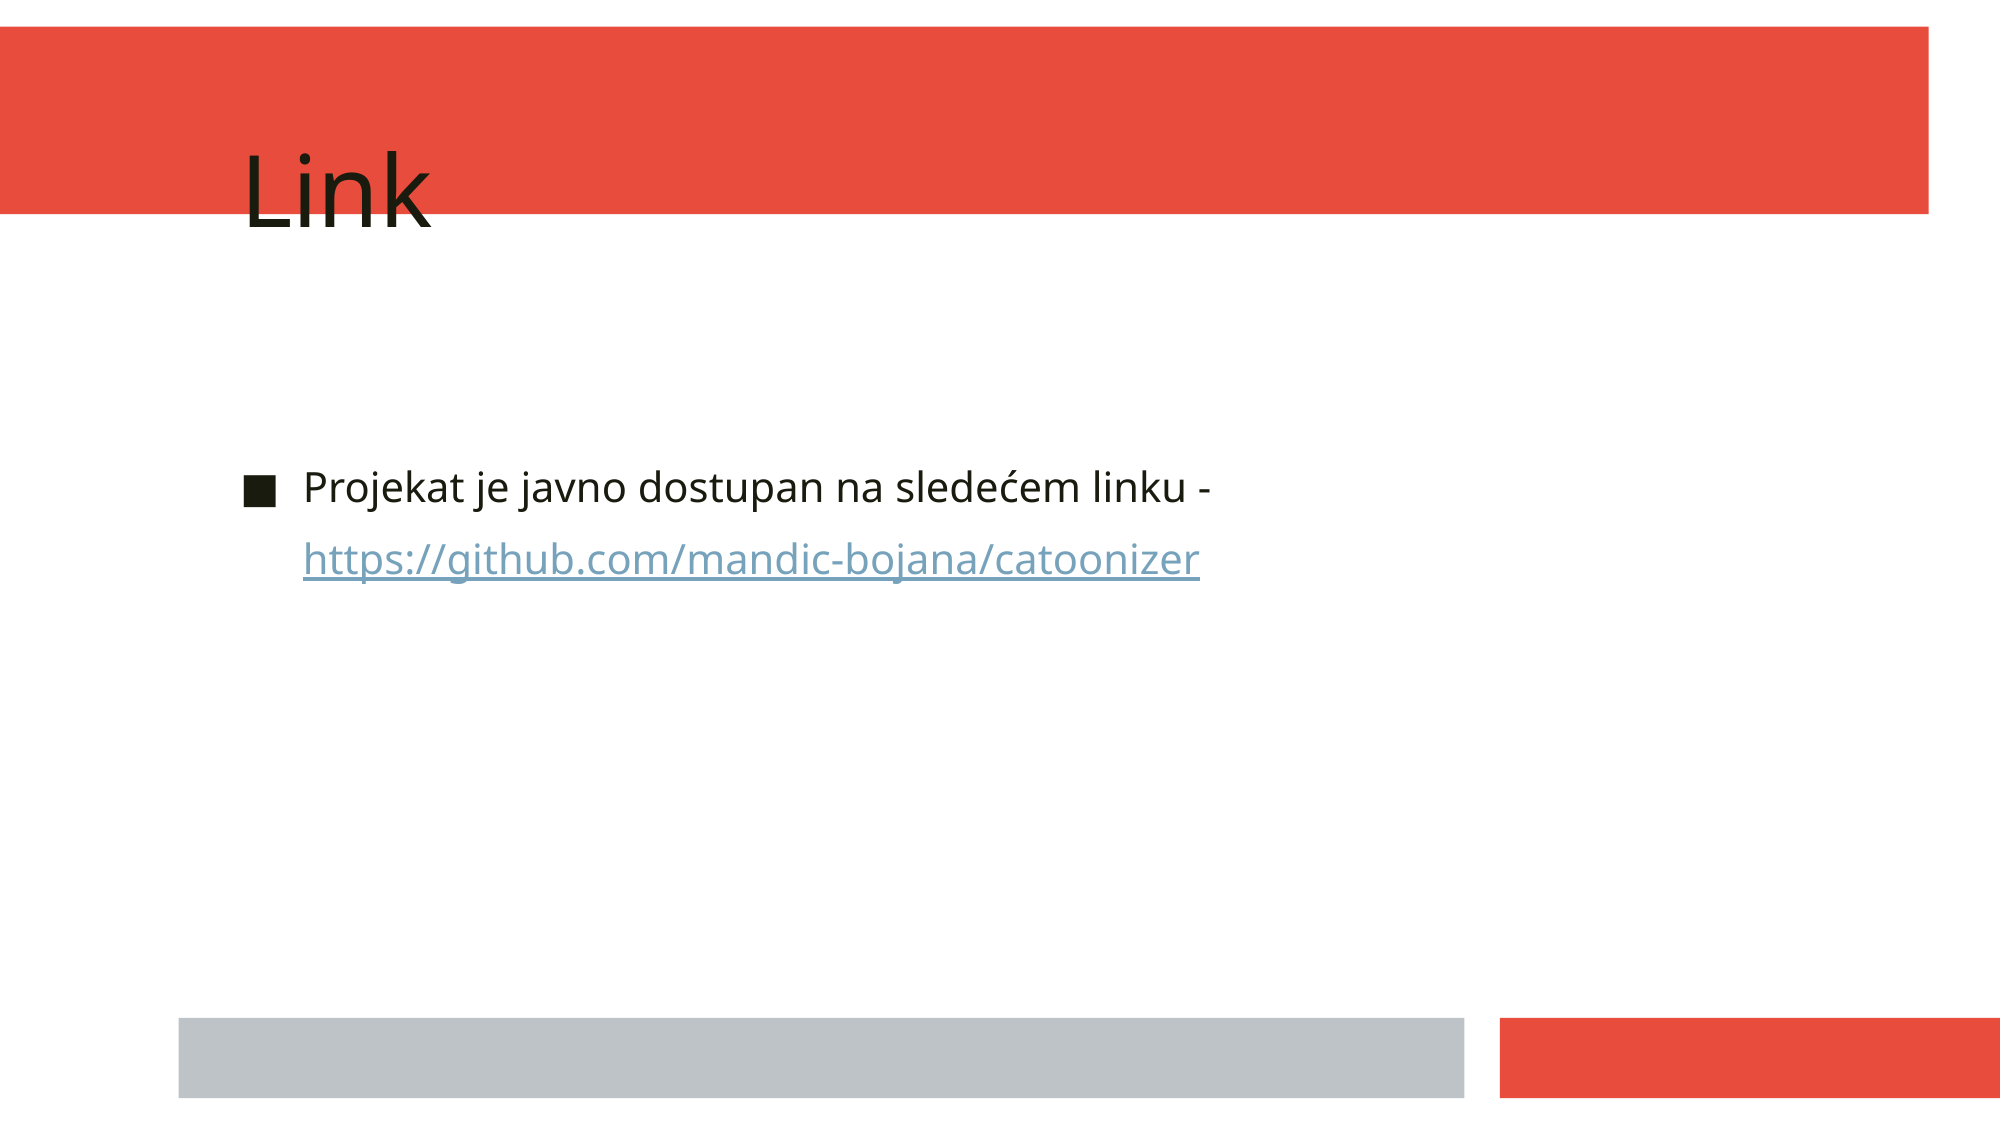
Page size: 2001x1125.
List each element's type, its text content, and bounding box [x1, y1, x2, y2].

title Link [225, 112, 1800, 357]
list Projekat je javno dostupan na sledećem linku - https://github.com/mandic-bojana/catoonizer [225, 375, 1800, 963]
